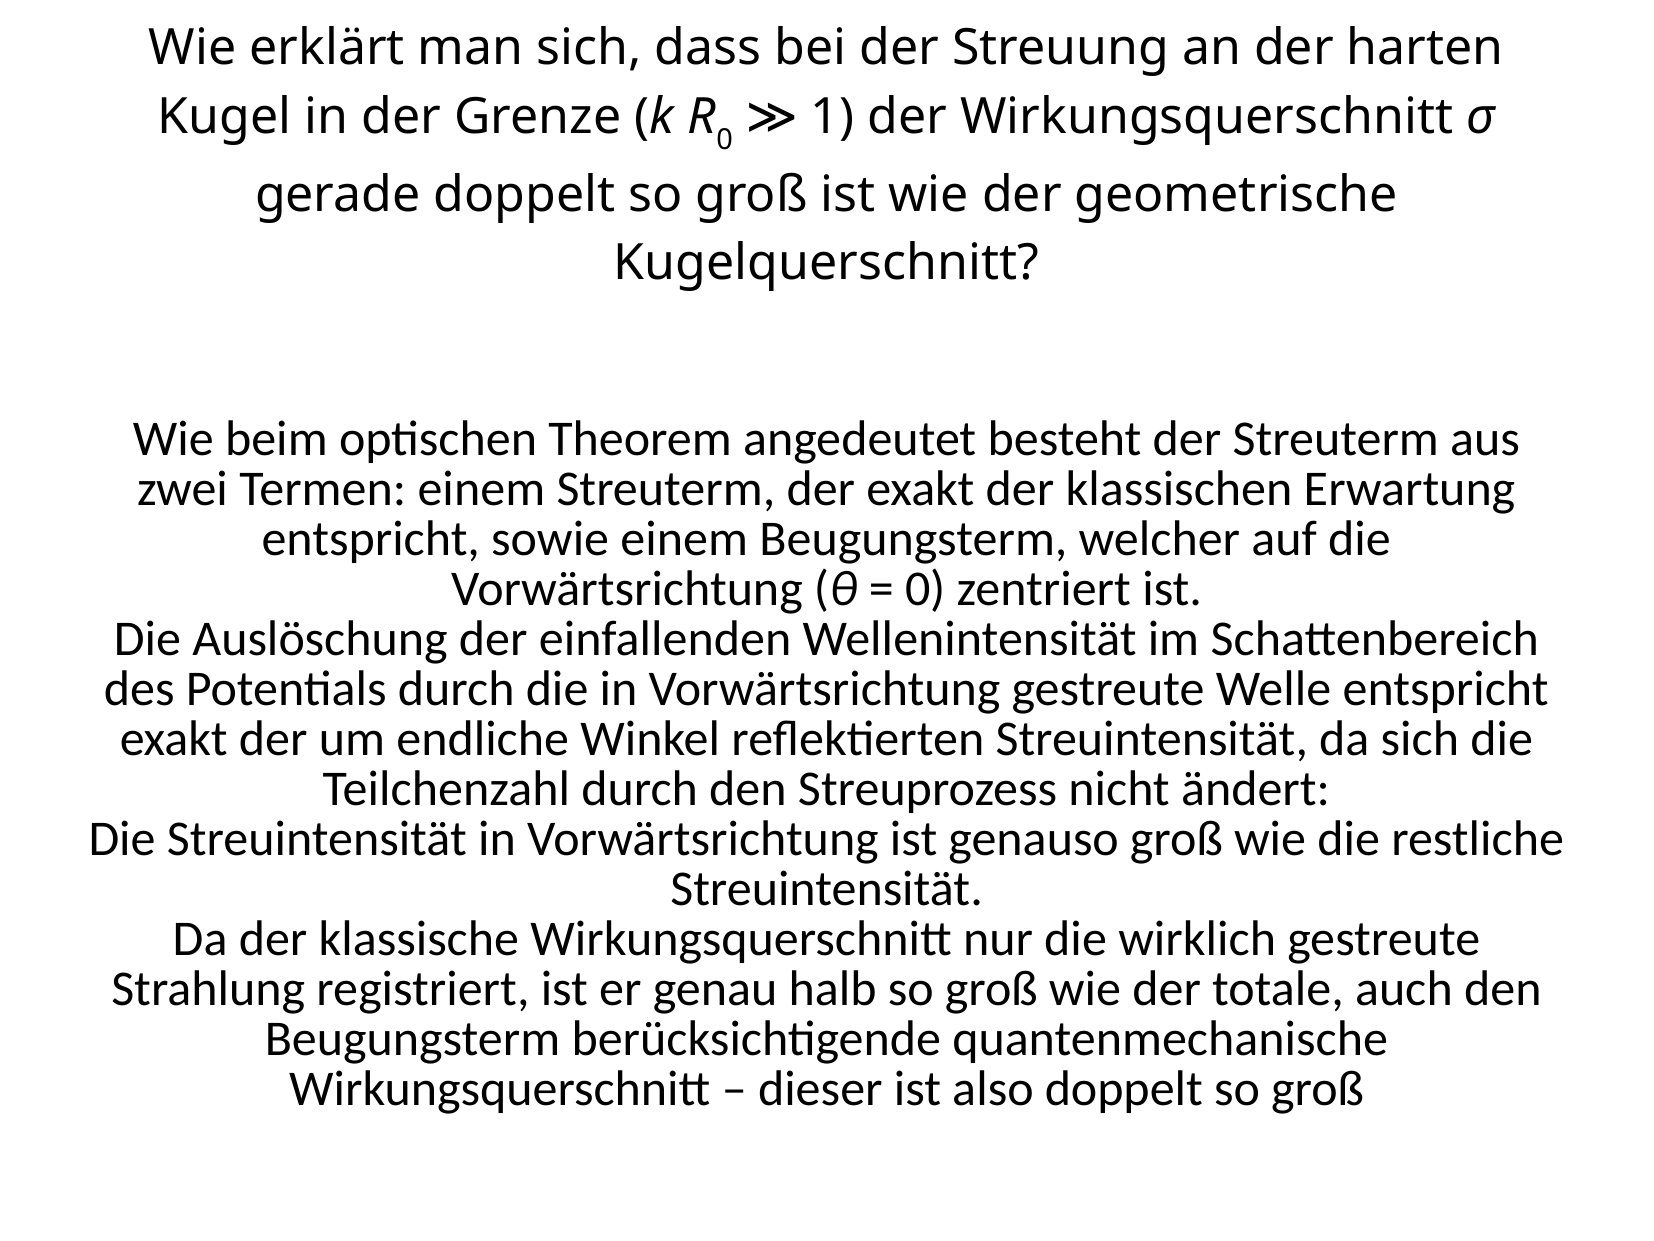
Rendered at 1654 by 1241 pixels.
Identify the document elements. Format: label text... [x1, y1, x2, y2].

subtitle Wie beim optischen Theorem angedeutet besteht der Streuterm aus zwei Termen: einem Streuterm, der exakt der klassischen Erwartung entspricht, sowie einem Beugungsterm, welcher auf die Vorwärtsrichtung (θ = 0) zentriert ist. Die Auslöschung der einfallenden Wellenintensität im Schattenbereich des Potentials durch die in Vorwärtsrichtung gestreute Welle entspricht exakt der um endliche Winkel reflektierten Streuintensität, da sich die Teilchenzahl durch den Streuprozess nicht ändert: Die Streuintensität in Vorwärtsrichtung ist genauso groß wie die restliche Streuintensität. Da der klassische Wirkungsquerschnitt nur die wirklich gestreute Strahlung registriert, ist er genau halb so groß wie der totale, auch den Beugungsterm berücksichtigende quantenmechanische Wirkungsquerschnitt – dieser ist also doppelt so groß [82, 340, 1571, 1196]
title Wie erklärt man sich, dass bei der Streuung an der harten Kugel in der Grenze (k R0 ≫ 1) der Wirkungsquerschnitt σ gerade doppelt so groß ist wie der geometrische Kugelquerschnitt? [82, 48, 1571, 258]
